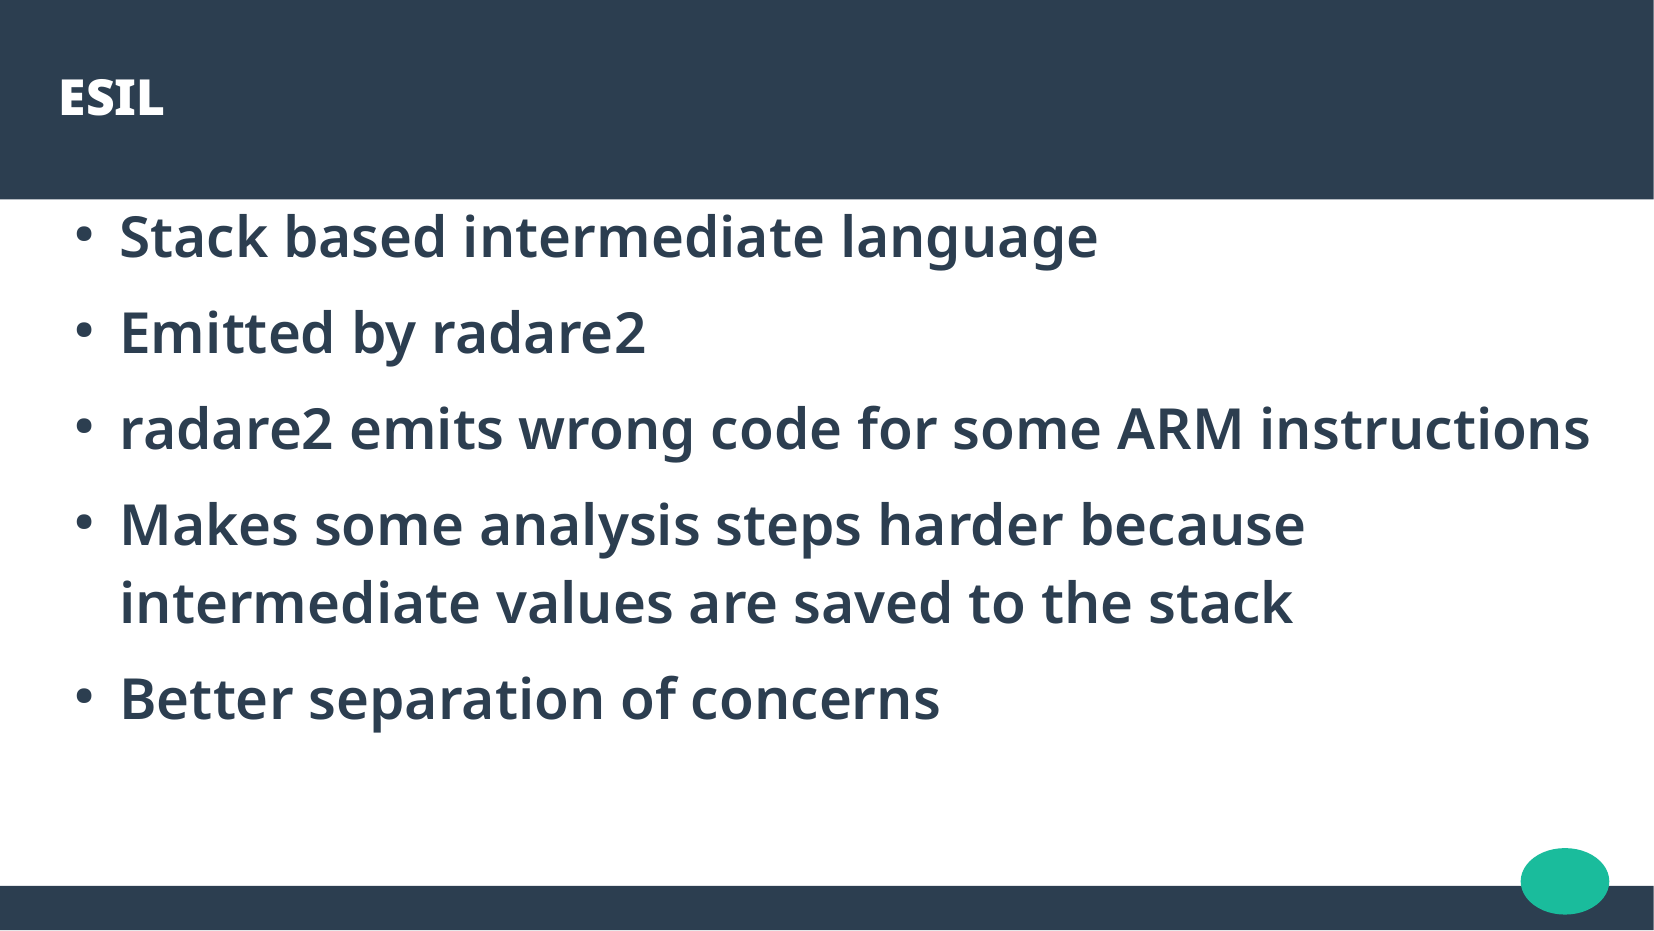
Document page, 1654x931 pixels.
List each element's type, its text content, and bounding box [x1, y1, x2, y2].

title ESIL [59, 37, 1595, 155]
list Stack based intermediate language Emitted by radare2 radare2 emits wrong code for some ARM instructions Makes some analysis steps harder because intermediate values are saved to the stack Better separation of concerns [59, 196, 1595, 817]
